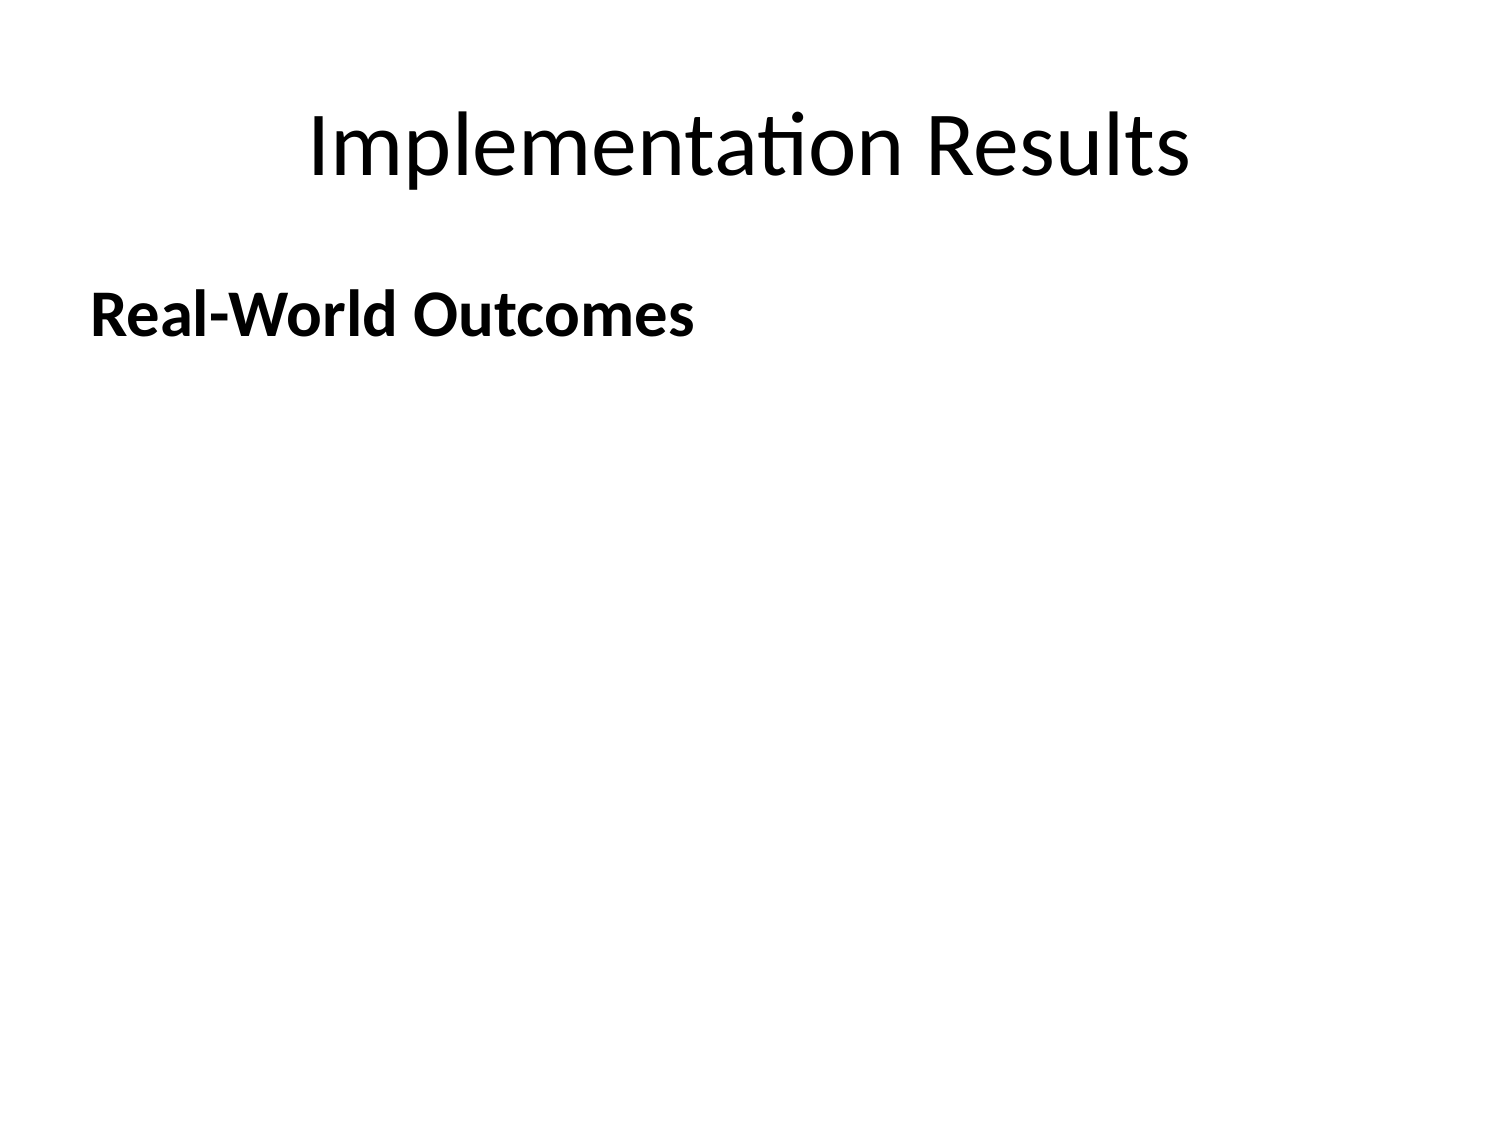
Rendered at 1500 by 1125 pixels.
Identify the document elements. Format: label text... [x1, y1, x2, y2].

list Real-World Outcomes [75, 262, 1425, 1005]
title Implementation Results [75, 45, 1425, 233]
